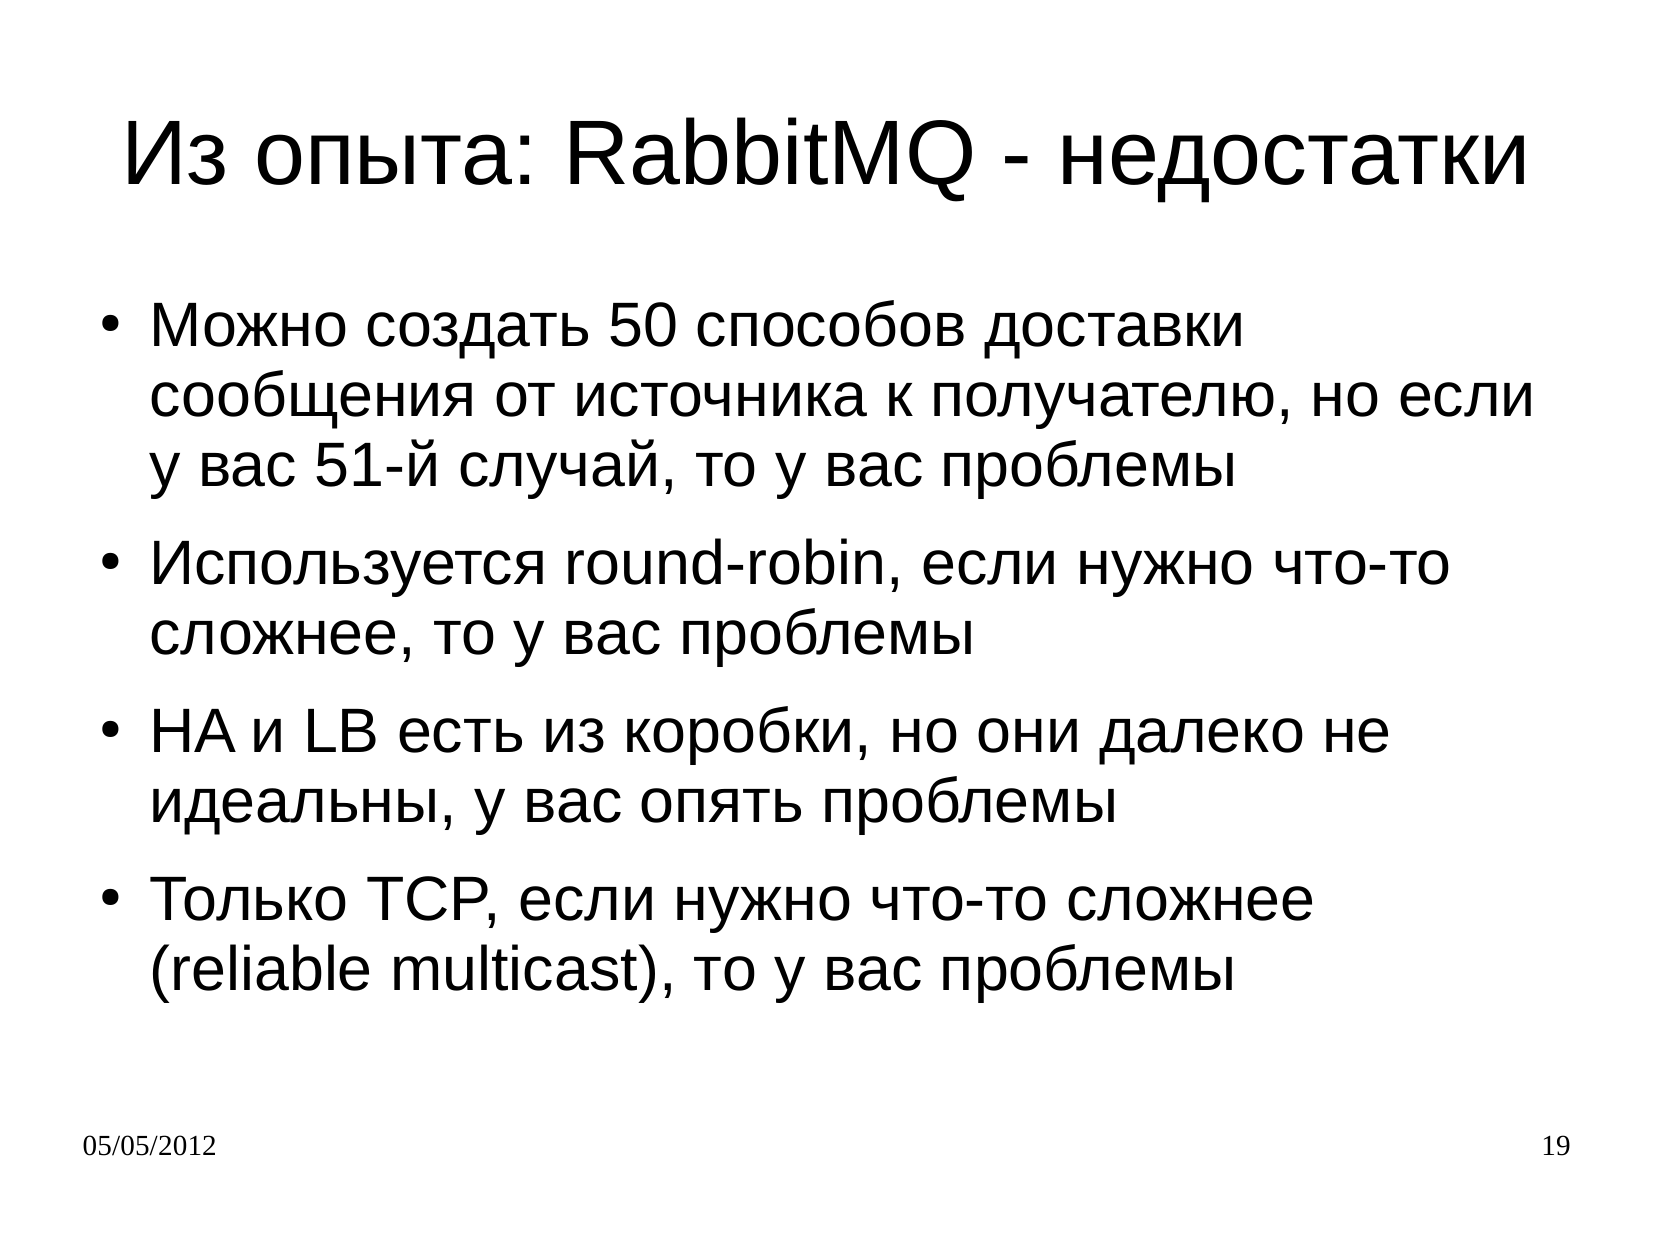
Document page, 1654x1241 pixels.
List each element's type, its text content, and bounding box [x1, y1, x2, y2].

title Из опыта: RabbitMQ - недостатки [82, 49, 1571, 257]
list Можно создать 50 способов доставки сообщения от источника к получателю, но если у вас 51-й случай, то у вас проблемы Используется round-robin, если нужно что-то сложнее, то у вас проблемы HA и LB есть из коробки, но они далеко не идеальны, у вас опять проблемы Только TCP, если нужно что-то сложнее (reliable multicast), то у вас проблемы [82, 290, 1538, 1010]
